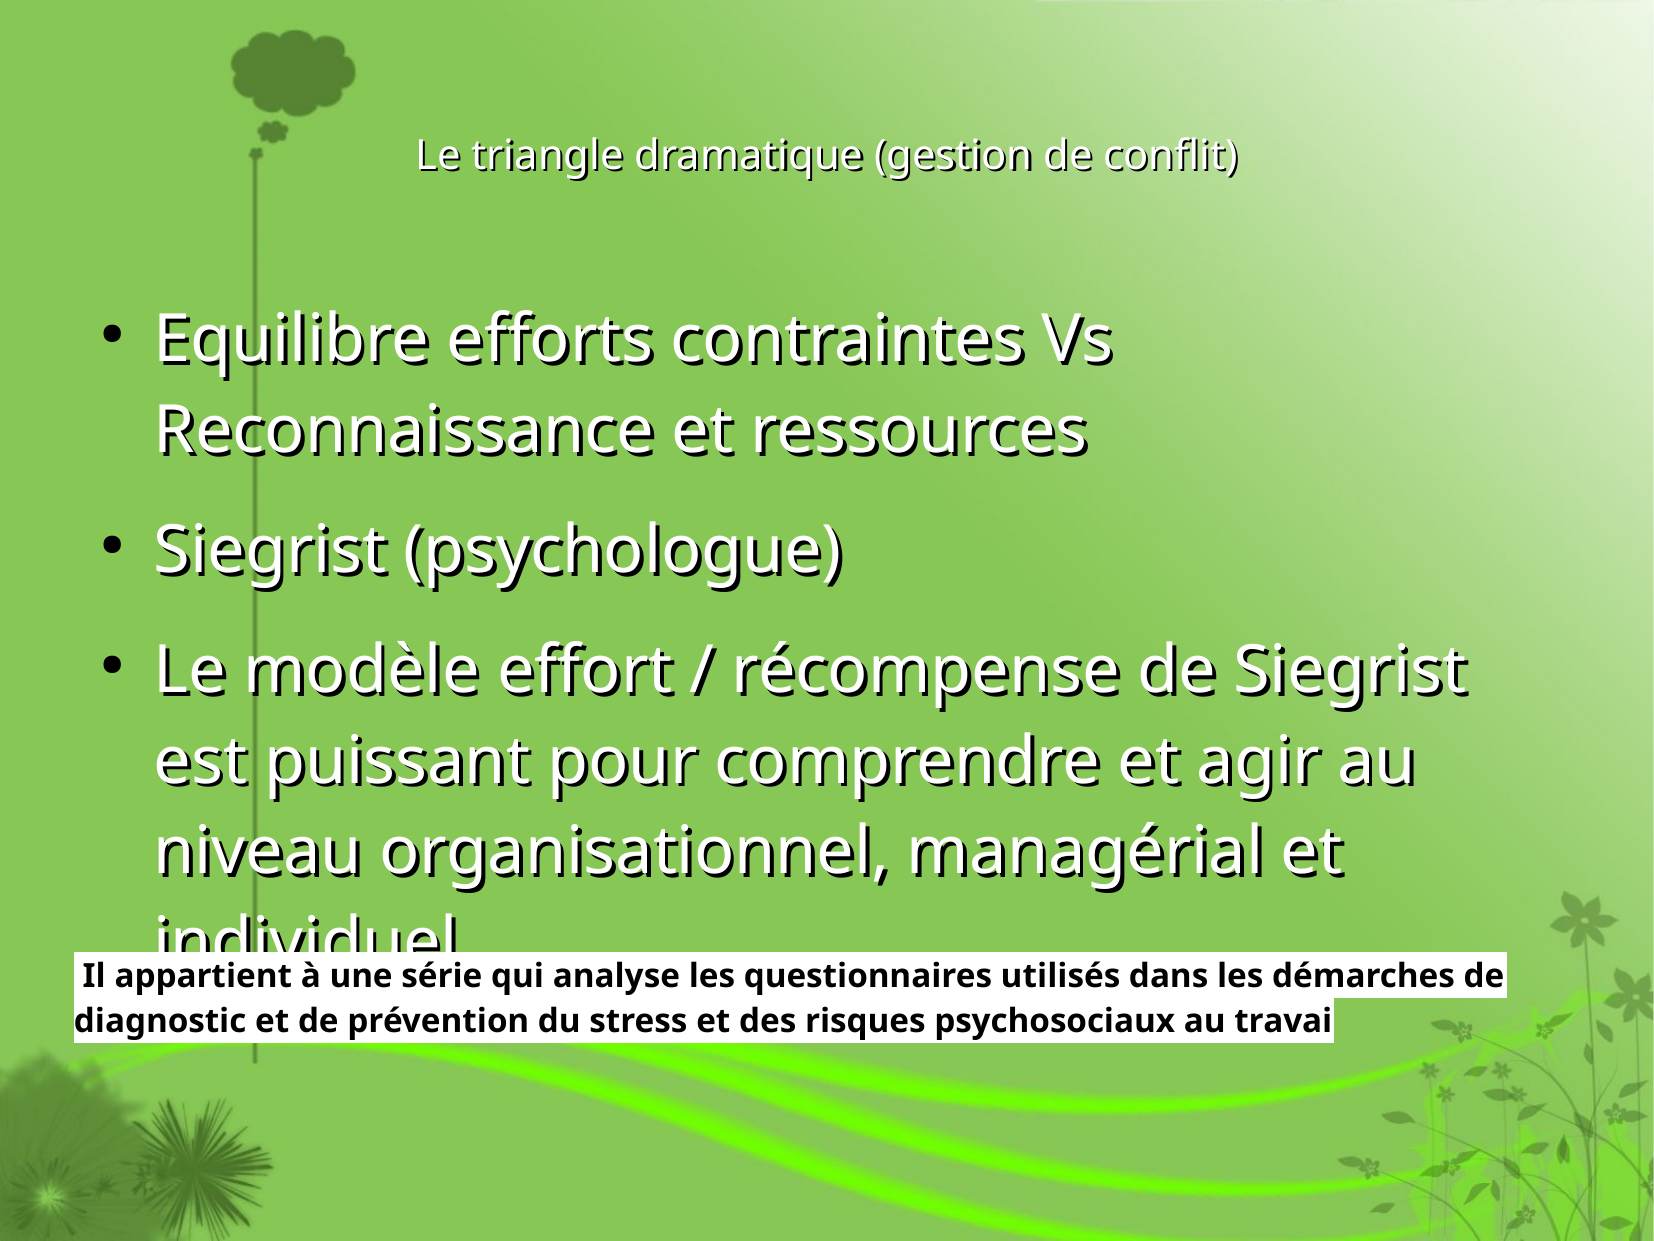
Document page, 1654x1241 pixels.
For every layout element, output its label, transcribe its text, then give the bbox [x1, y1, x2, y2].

picture [0, 0, 1654, 1241]
list Equilibre efforts contraintes Vs Reconnaissance et ressources Siegrist (psychologue) Le modèle effort / récompense de Siegrist est puissant pour comprendre et agir au niveau organisationnel, managérial et individuel [82, 290, 1571, 944]
text_box Il appartient à une série qui analyse les questionnaires utilisés dans les démarches de diagnostic et de prévention du stress et des risques psychosociaux au travai [59, 944, 1654, 1204]
title Le triangle dramatique (gestion de conflit) [82, 49, 1571, 257]
